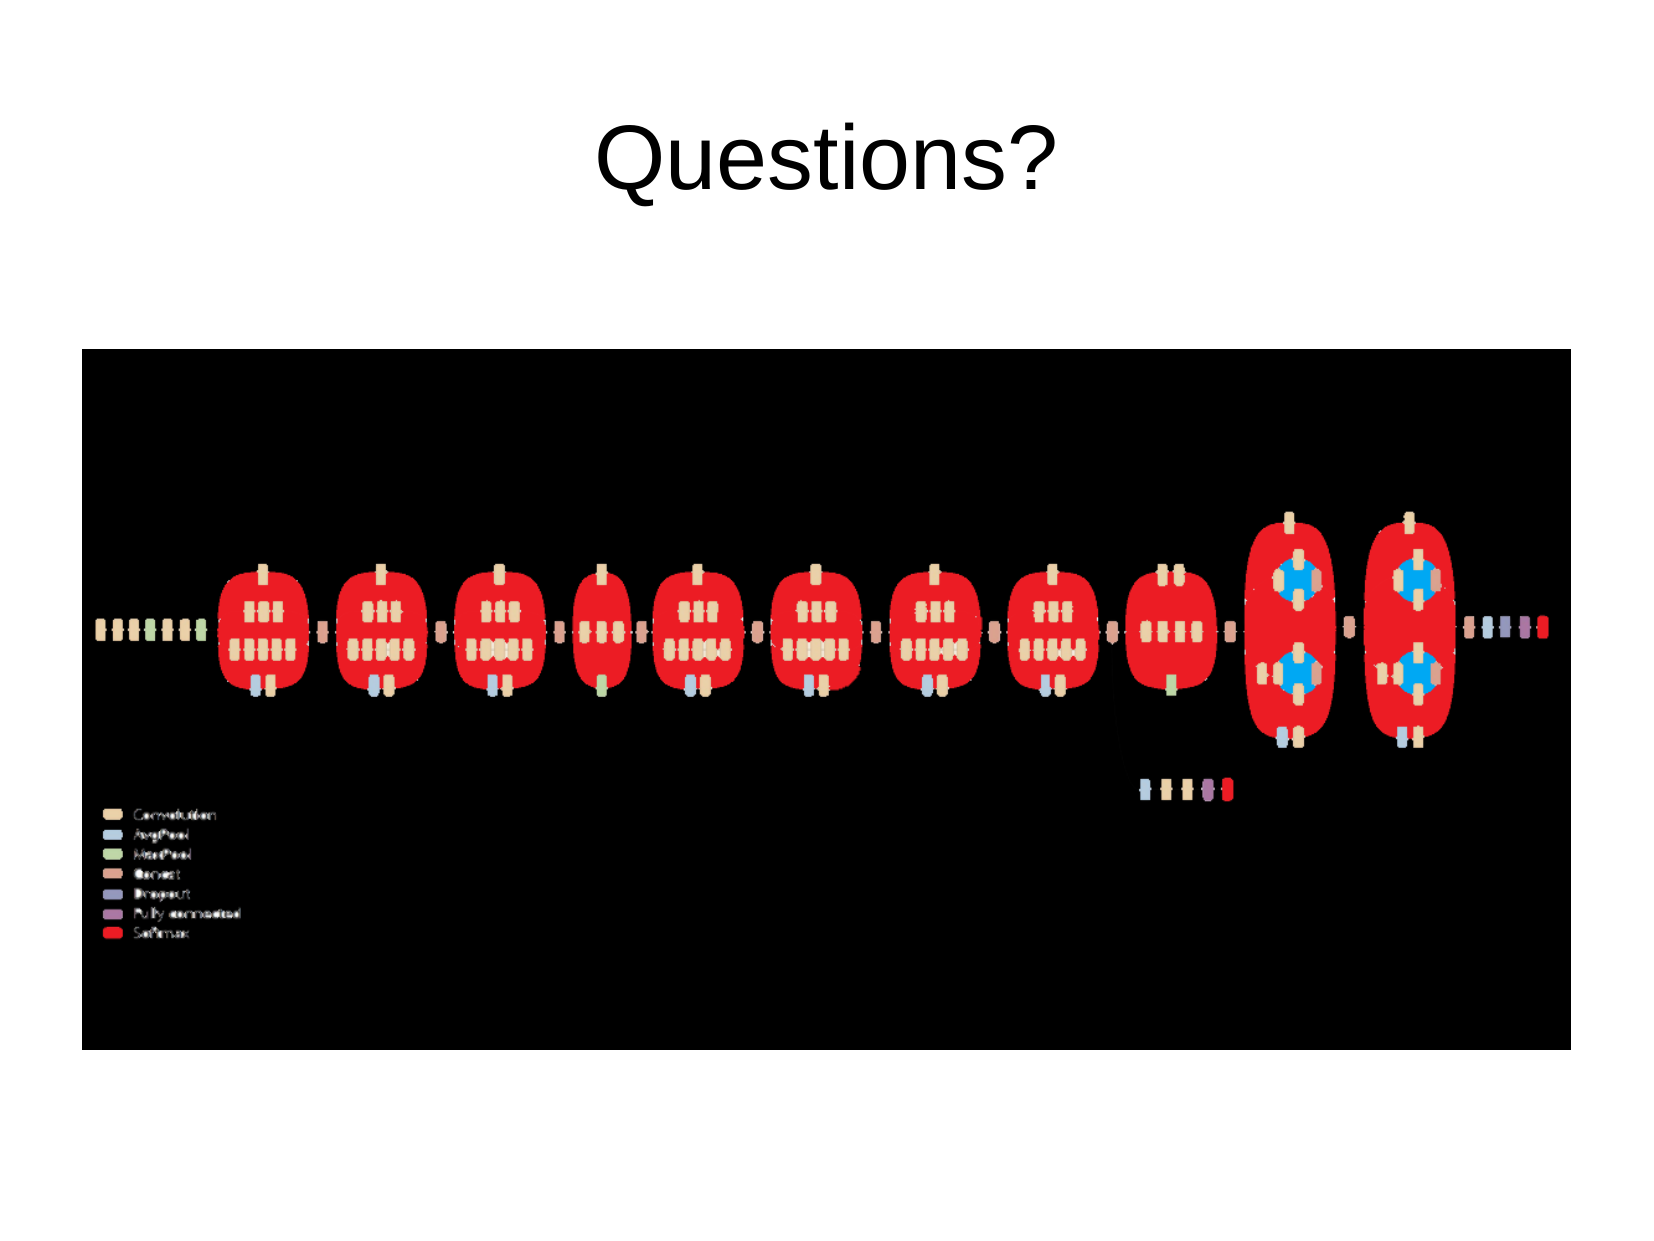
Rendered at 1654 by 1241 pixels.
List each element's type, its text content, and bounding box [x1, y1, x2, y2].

picture [82, 349, 1571, 1050]
title Questions? [82, 49, 1571, 257]
